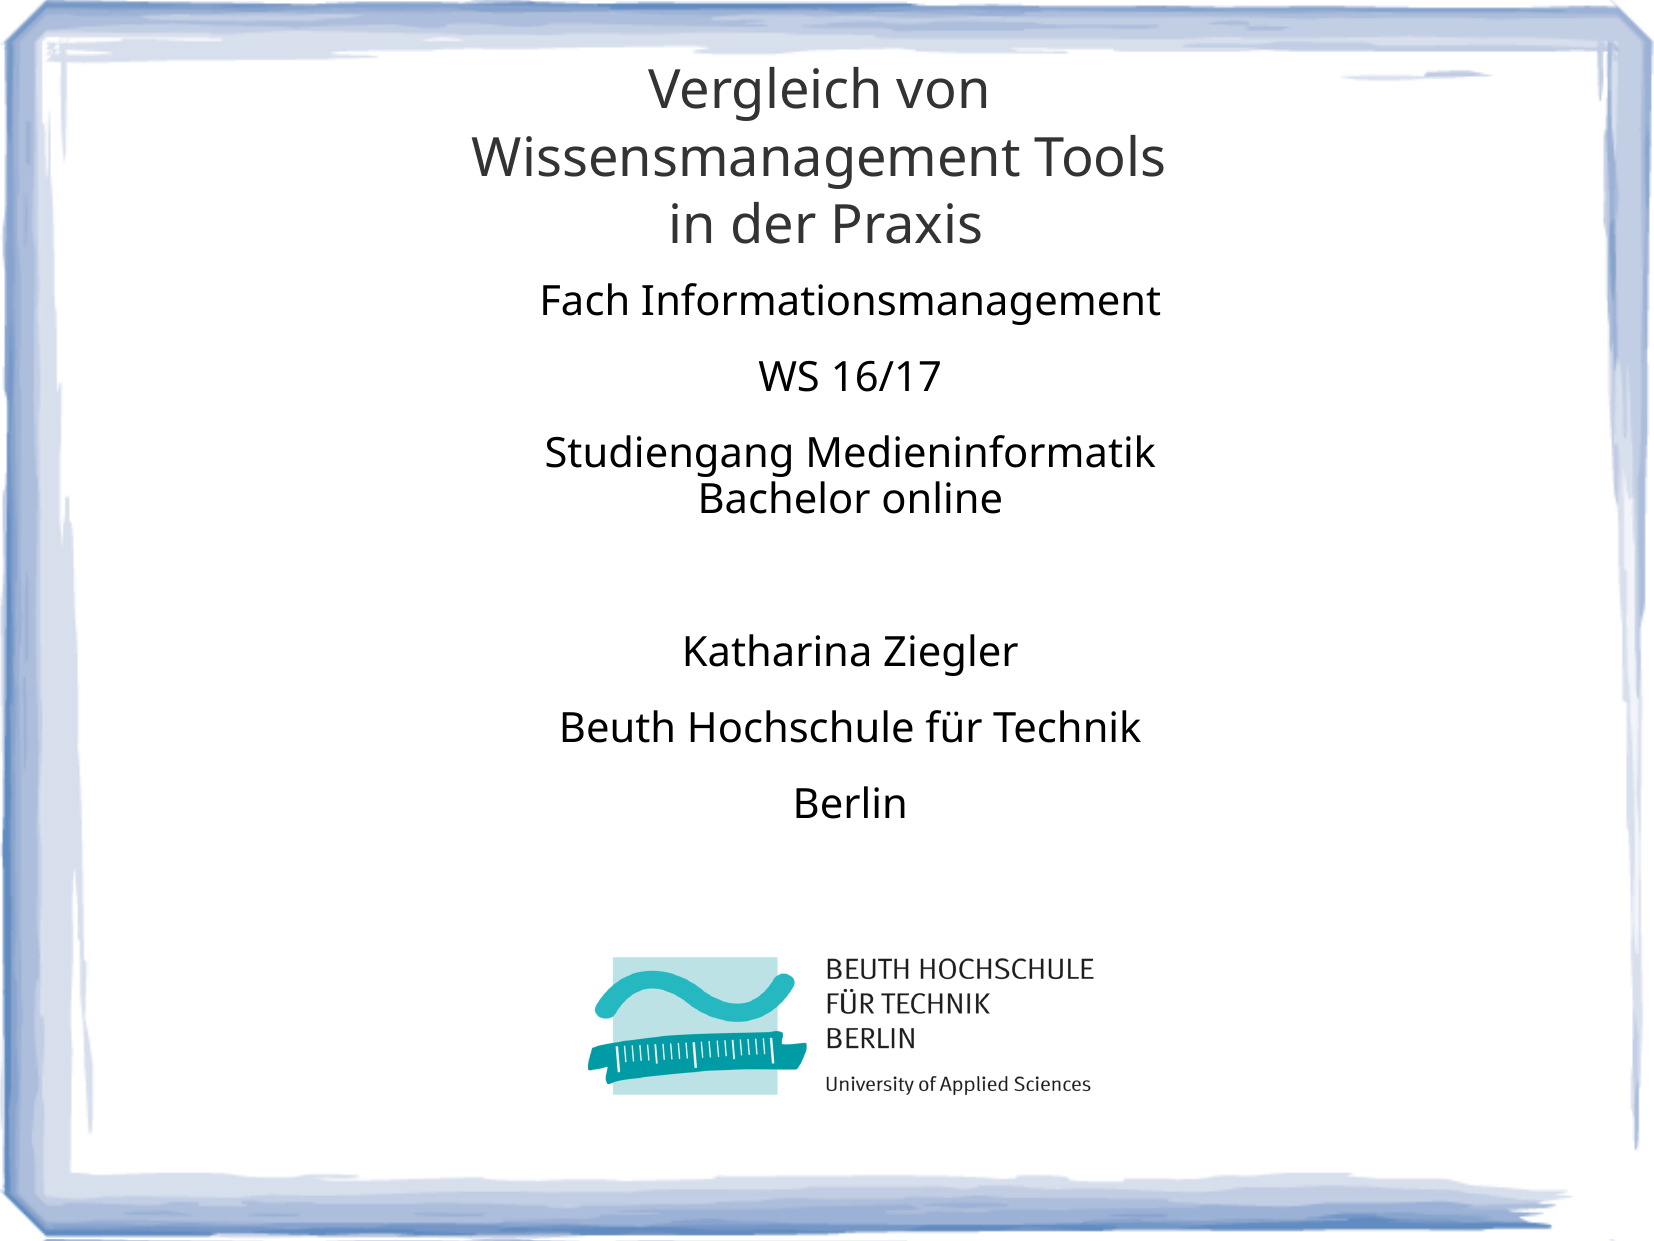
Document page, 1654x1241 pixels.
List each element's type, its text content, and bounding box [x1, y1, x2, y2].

picture [0, 0, 1654, 1241]
list Fach Informationsmanagement WS 16/17 Studiengang Medieninformatik Bachelor online Katharina Ziegler Beuth Hochschule für Technik Berlin [496, 275, 1205, 827]
title Vergleich von Wissensmanagement Tools in der Praxis [82, 49, 1571, 257]
